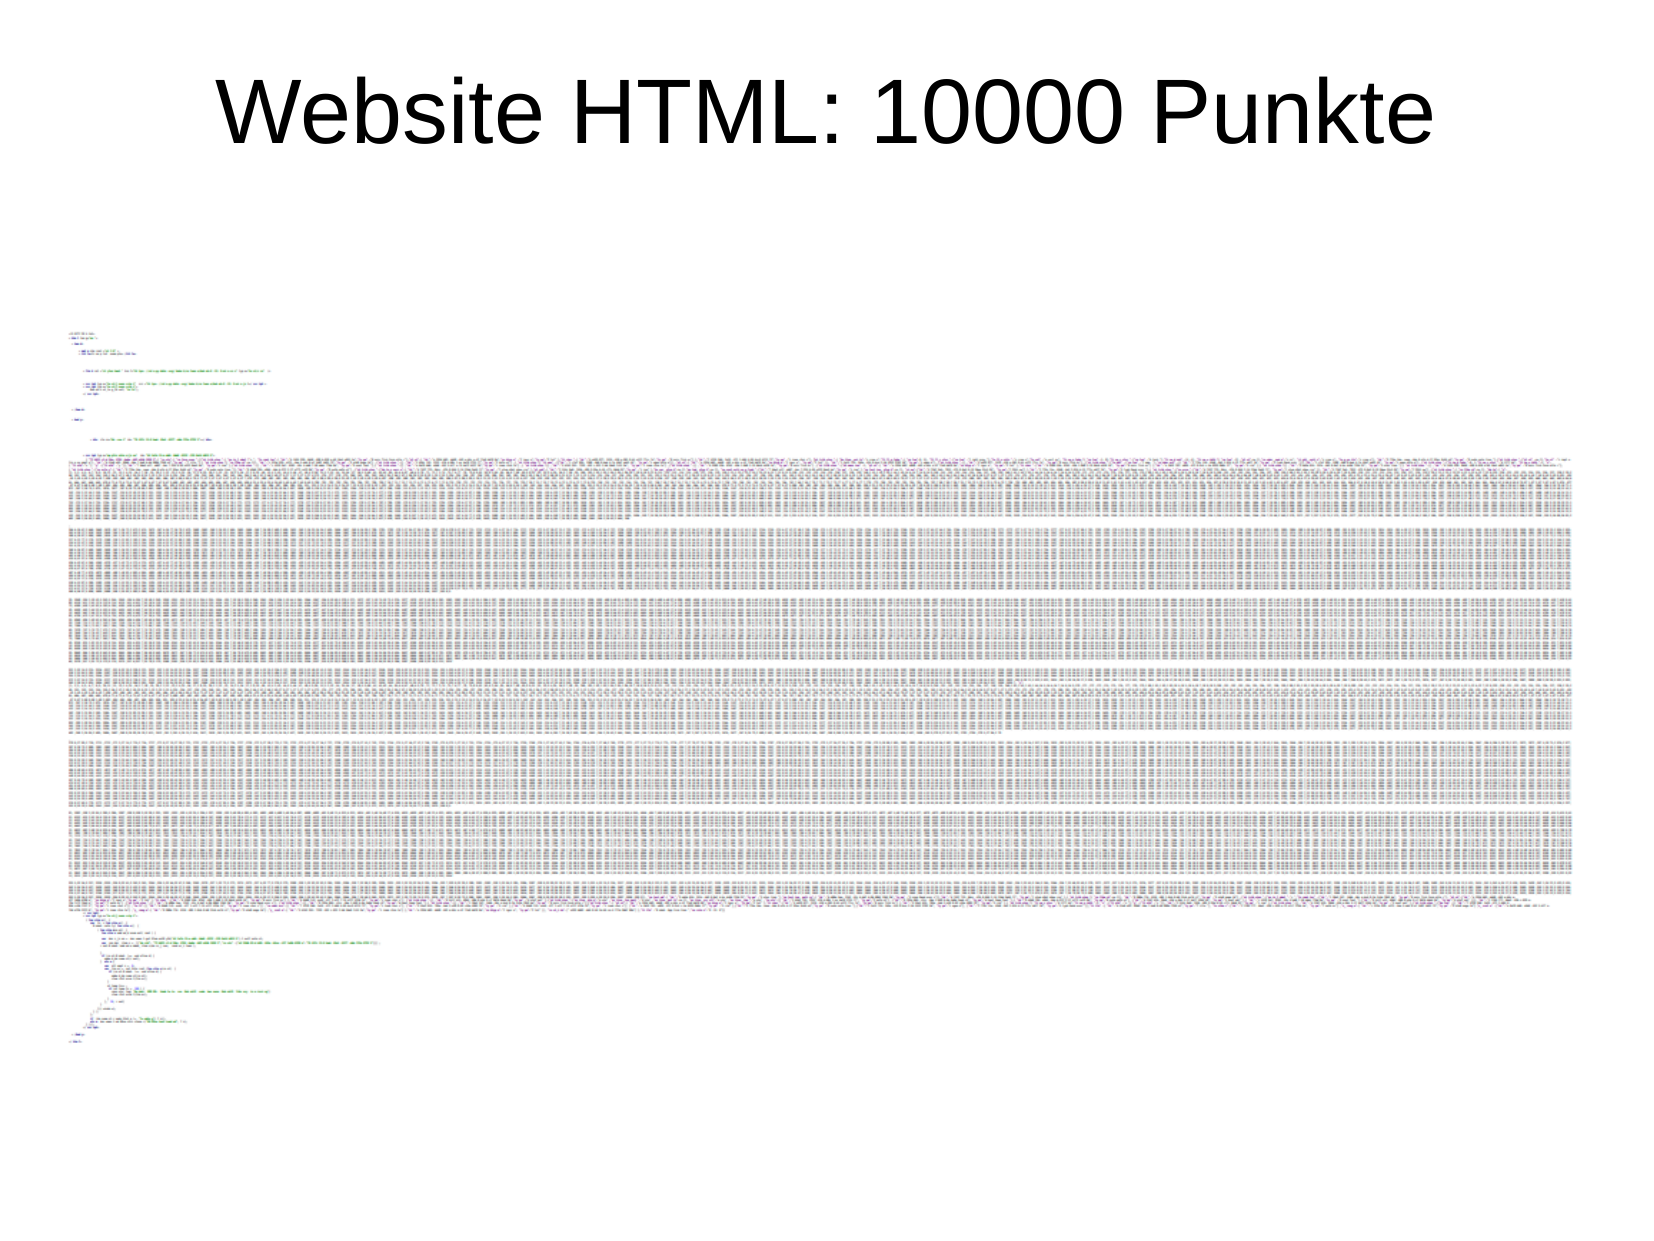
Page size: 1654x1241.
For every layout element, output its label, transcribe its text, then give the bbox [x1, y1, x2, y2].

title Website HTML: 10000 Punkte [82, 8, 1571, 216]
picture [46, 295, 1603, 1070]
